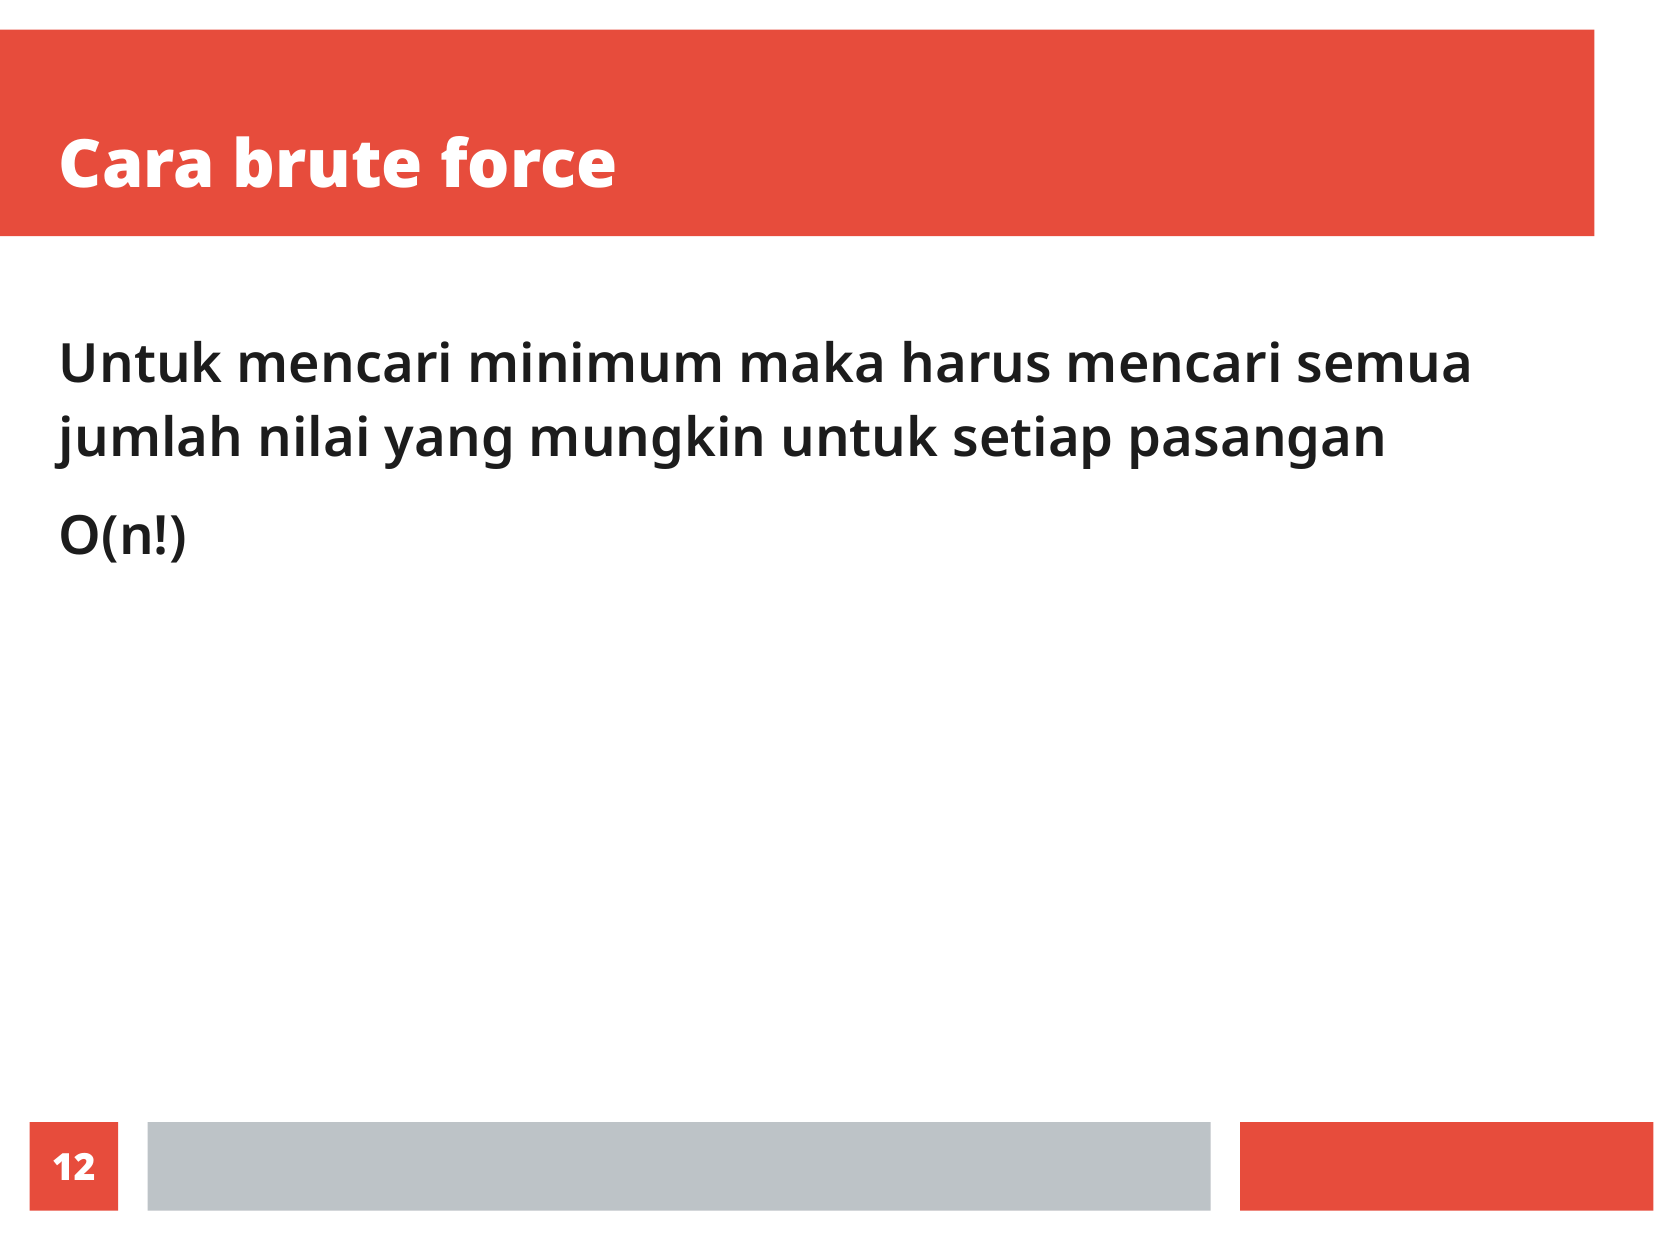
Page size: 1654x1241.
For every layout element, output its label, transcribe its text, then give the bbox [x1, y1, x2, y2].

title Cara brute force [59, 59, 1595, 207]
list Untuk mencari minimum maka harus mencari semua jumlah nilai yang mungkin untuk setiap pasangan O(n!) [59, 324, 1565, 1093]
